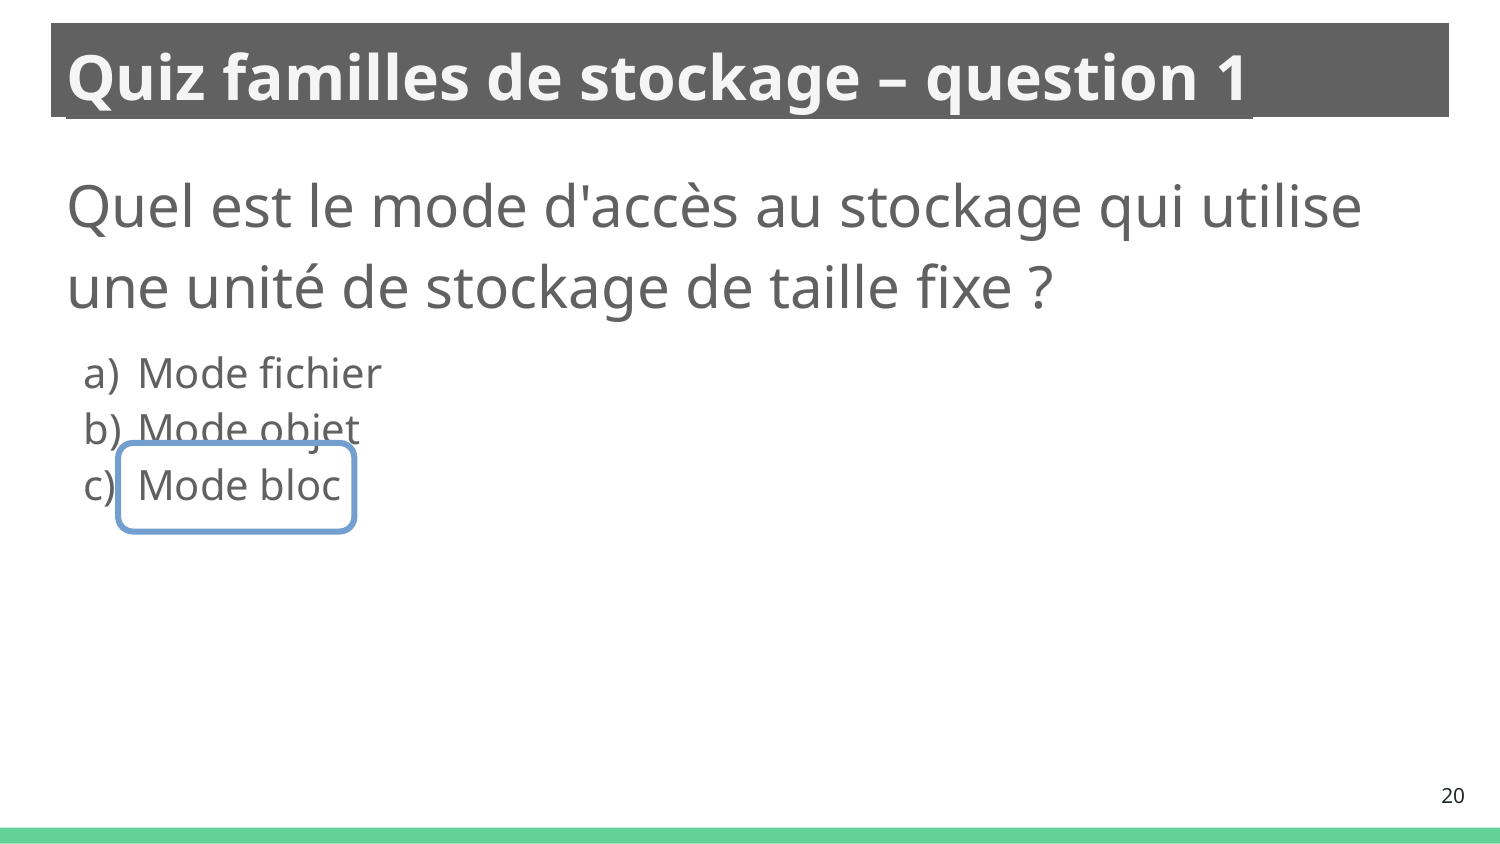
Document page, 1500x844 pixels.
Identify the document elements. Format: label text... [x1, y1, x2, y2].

list Quel est le mode d'accès au stockage qui utilise une unité de stockage de taille fixe ? Mode fichier Mode objet Mode bloc [51, 144, 1477, 621]
title Quiz familles de stockage – question 1 [51, 23, 1449, 117]
slide_number <numéro> [1389, 764, 1480, 830]
